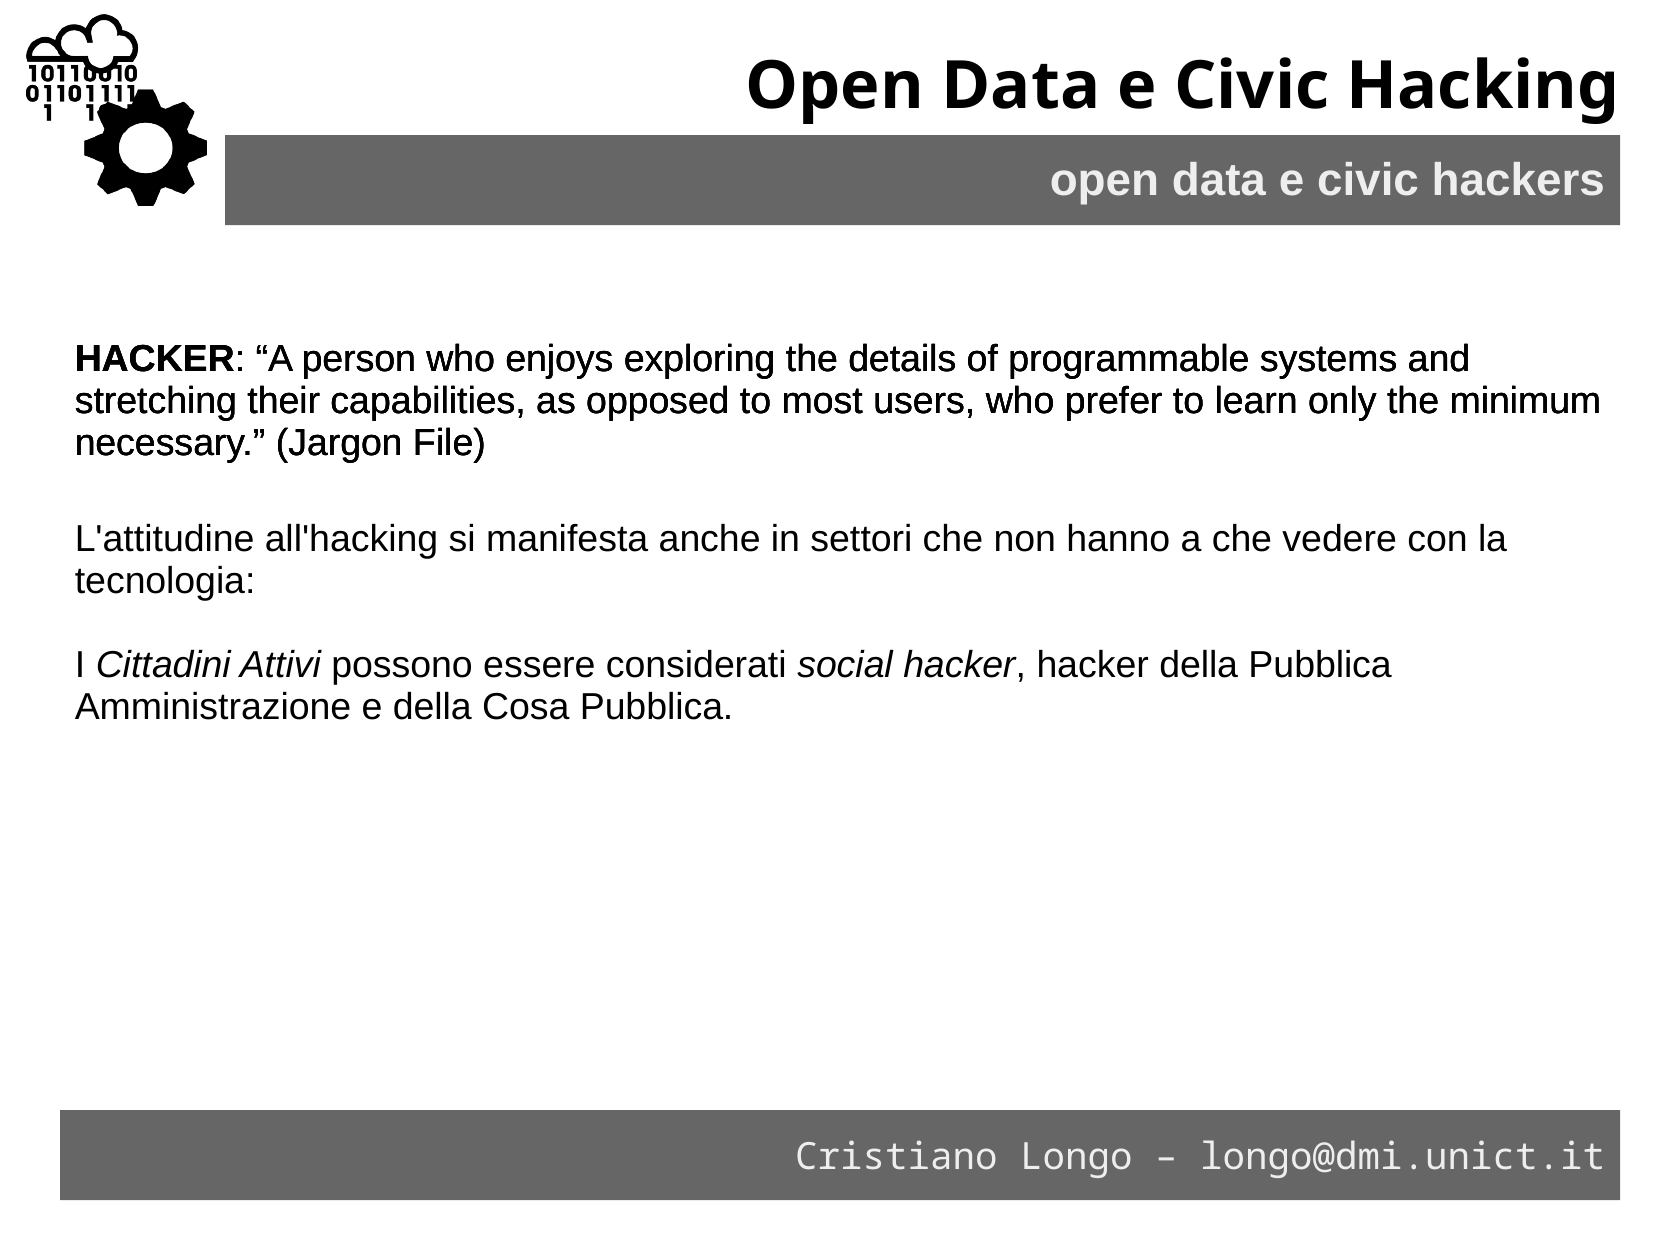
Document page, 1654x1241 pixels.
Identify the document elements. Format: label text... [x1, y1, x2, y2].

text_box L'attitudine all'hacking si manifesta anche in settori che non hanno a che vedere con la tecnologia: I Cittadini Attivi possono essere considerati social hacker, hacker della Pubblica Amministrazione e della Cosa Pubblica. [60, 510, 1621, 735]
picture [26, 14, 207, 206]
text_box Open Data e Civic Hacking [285, 30, 1636, 123]
text_box Cristiano Longo – longo@dmi.unict.it [60, 1110, 1621, 1201]
text_box open data e civic hackers [225, 135, 1621, 226]
text_box HACKER: “A person who enjoys exploring the details of programmable systems and stretching their capabilities, as opposed to most users, who prefer to learn only the minimum necessary.” (Jargon File) [60, 330, 1621, 471]
